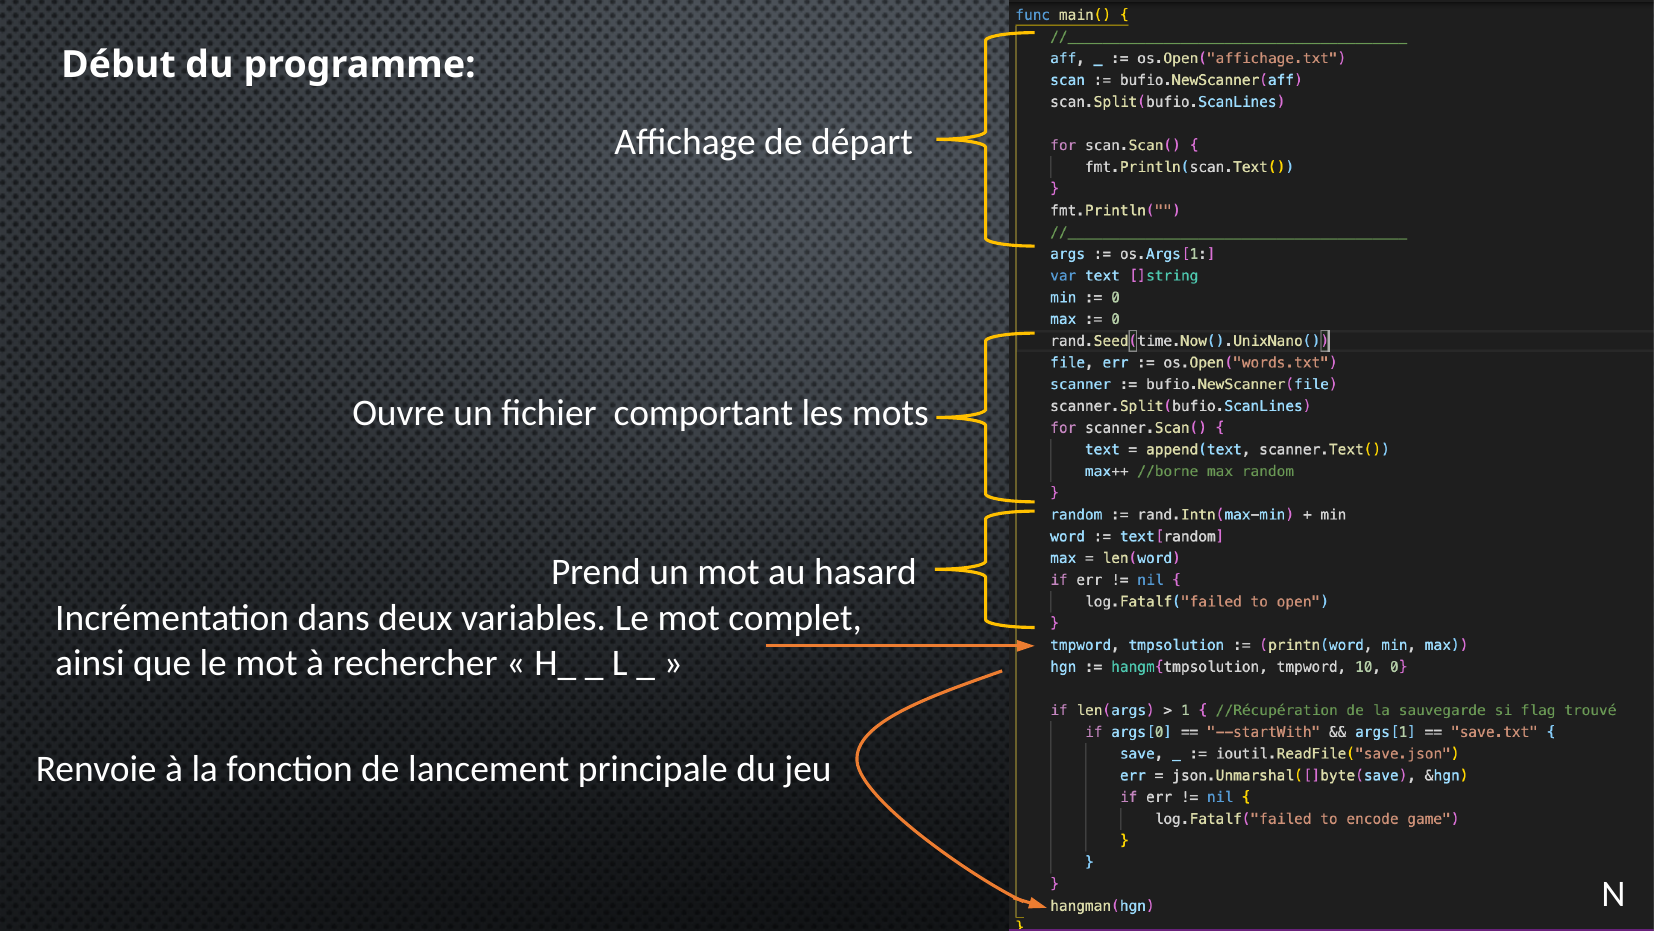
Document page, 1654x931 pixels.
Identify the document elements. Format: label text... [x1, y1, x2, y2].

text_box Prend un mot au hasard [535, 539, 937, 601]
picture [0, 0, 1654, 931]
text_box Affichage de départ [599, 109, 933, 170]
text_box Renvoie à la fonction de lancement principale du jeu [20, 736, 859, 798]
text_box N [1586, 861, 1641, 922]
text_box Début du programme: [46, 32, 544, 94]
text_box Incrémentation dans deux variables. Le mot complet, ainsi que le mot à rechercher « H_ _ L _ » [40, 584, 888, 691]
text_box Ouvre un fichier comportant les mots [337, 380, 952, 442]
